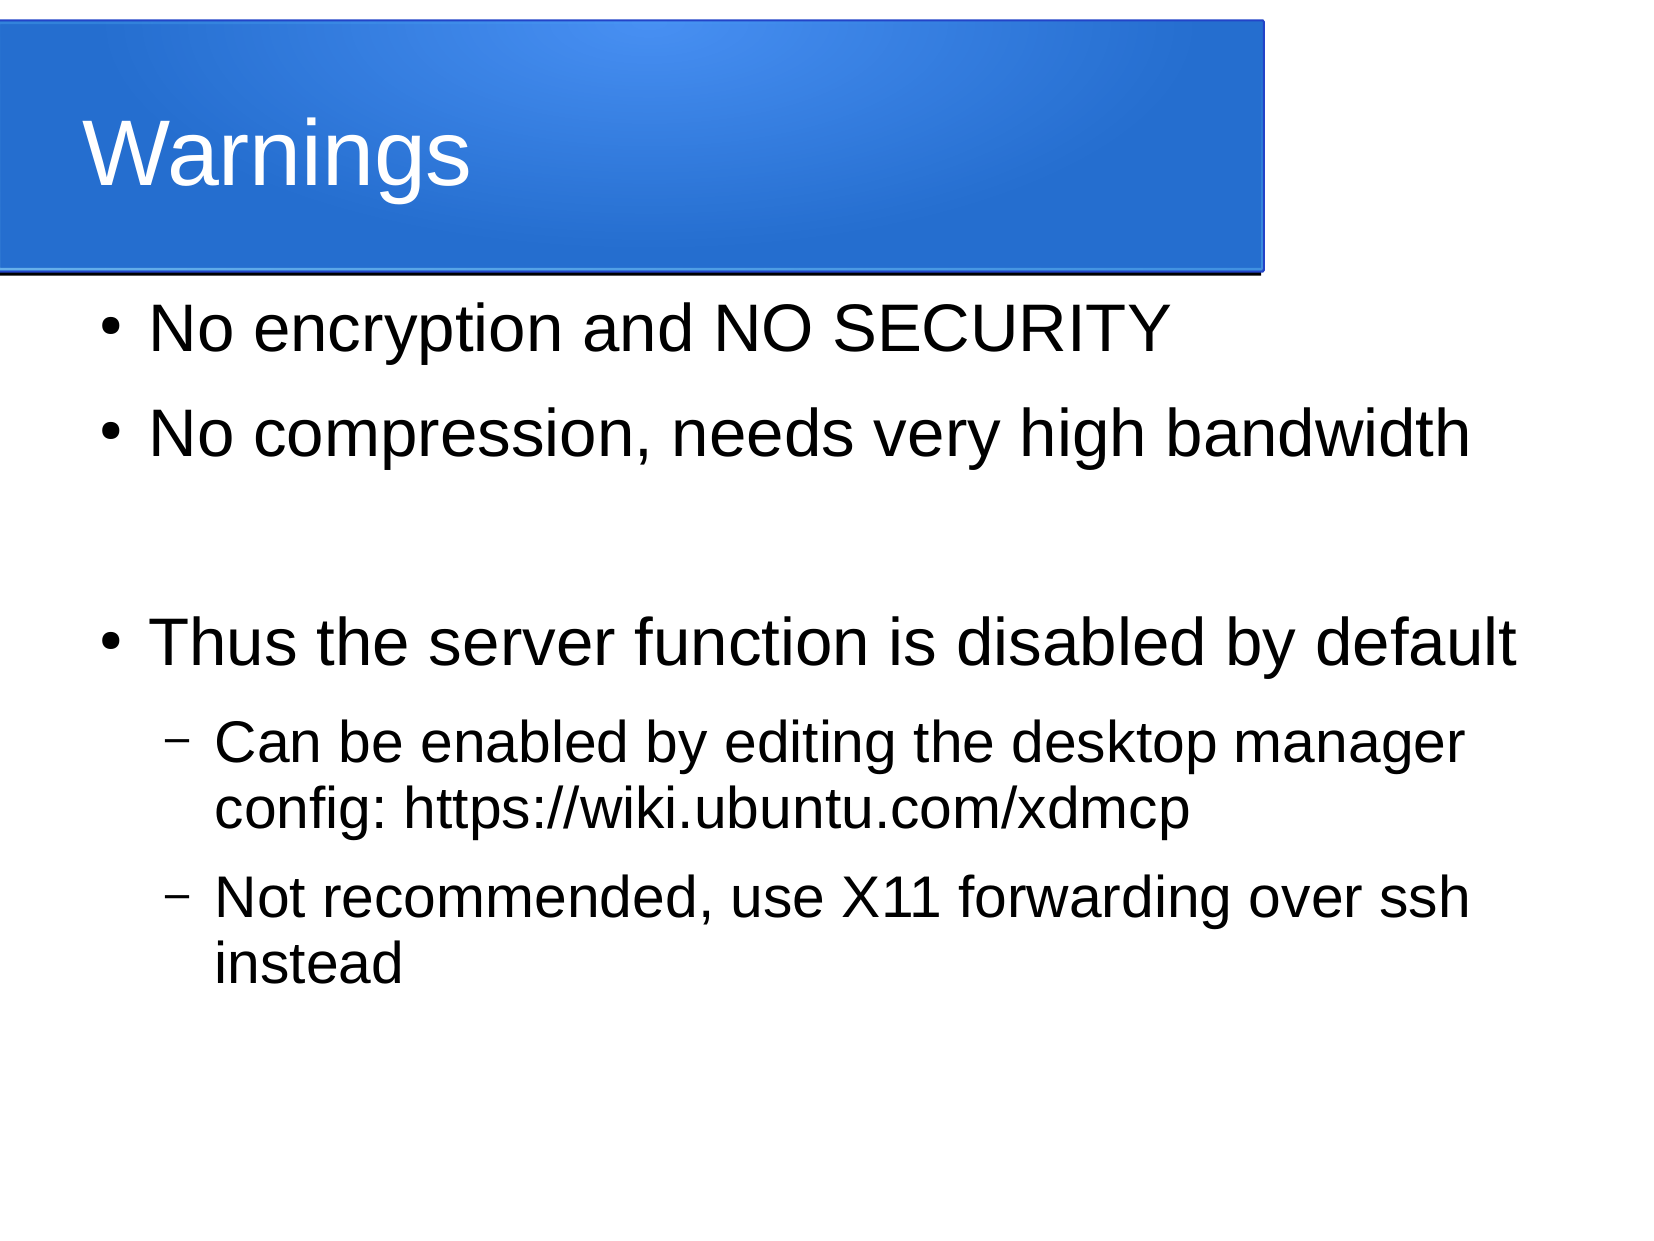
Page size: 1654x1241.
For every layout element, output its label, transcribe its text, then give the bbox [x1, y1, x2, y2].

list No encryption and NO SECURITY No compression, needs very high bandwidth Thus the server function is disabled by default Can be enabled by editing the desktop manager config: https://wiki.ubuntu.com/xdmcp Not recommended, use X11 forwarding over ssh instead [82, 290, 1538, 1010]
title Warnings [82, 49, 1250, 257]
